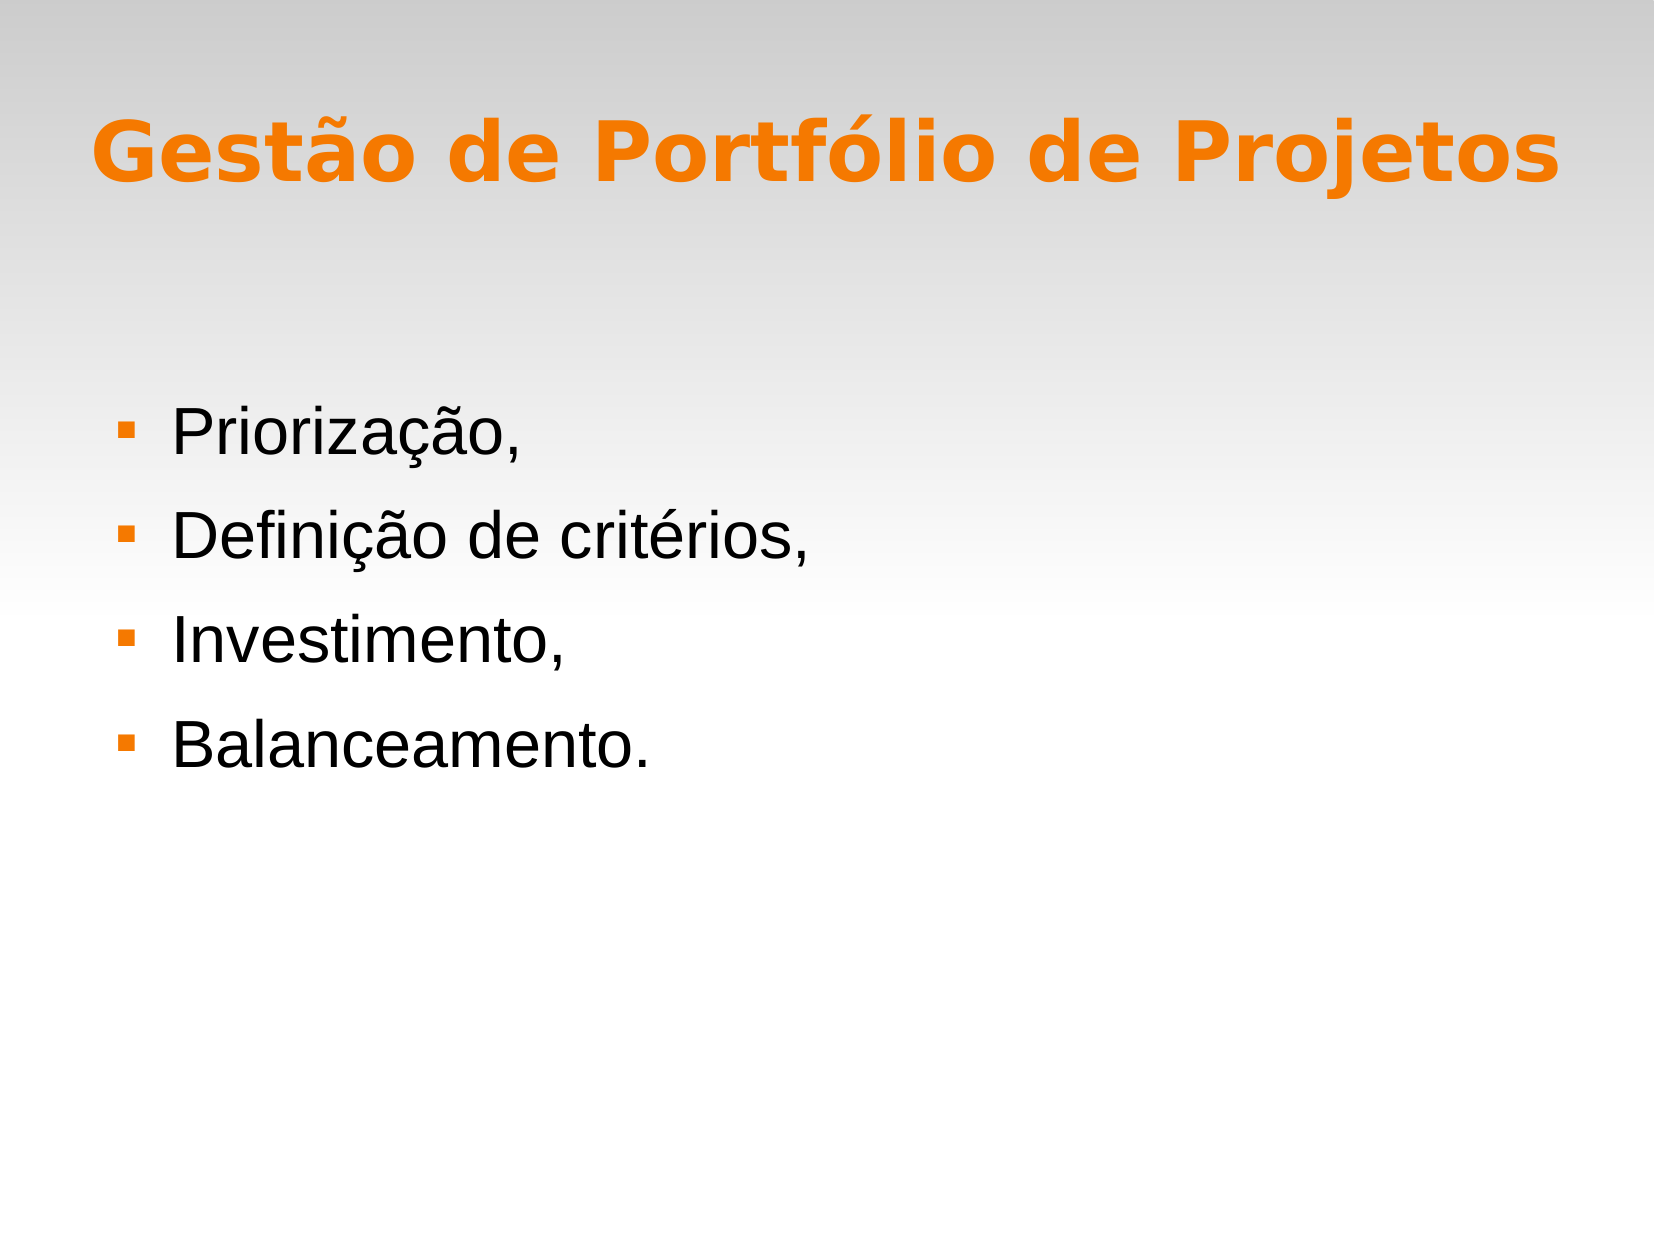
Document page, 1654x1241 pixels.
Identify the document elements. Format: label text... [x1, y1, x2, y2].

title Gestão de Portfólio de Projetos [82, 49, 1571, 257]
list Priorização, Definição de critérios, Investimento, Balanceamento. [82, 290, 1571, 1109]
